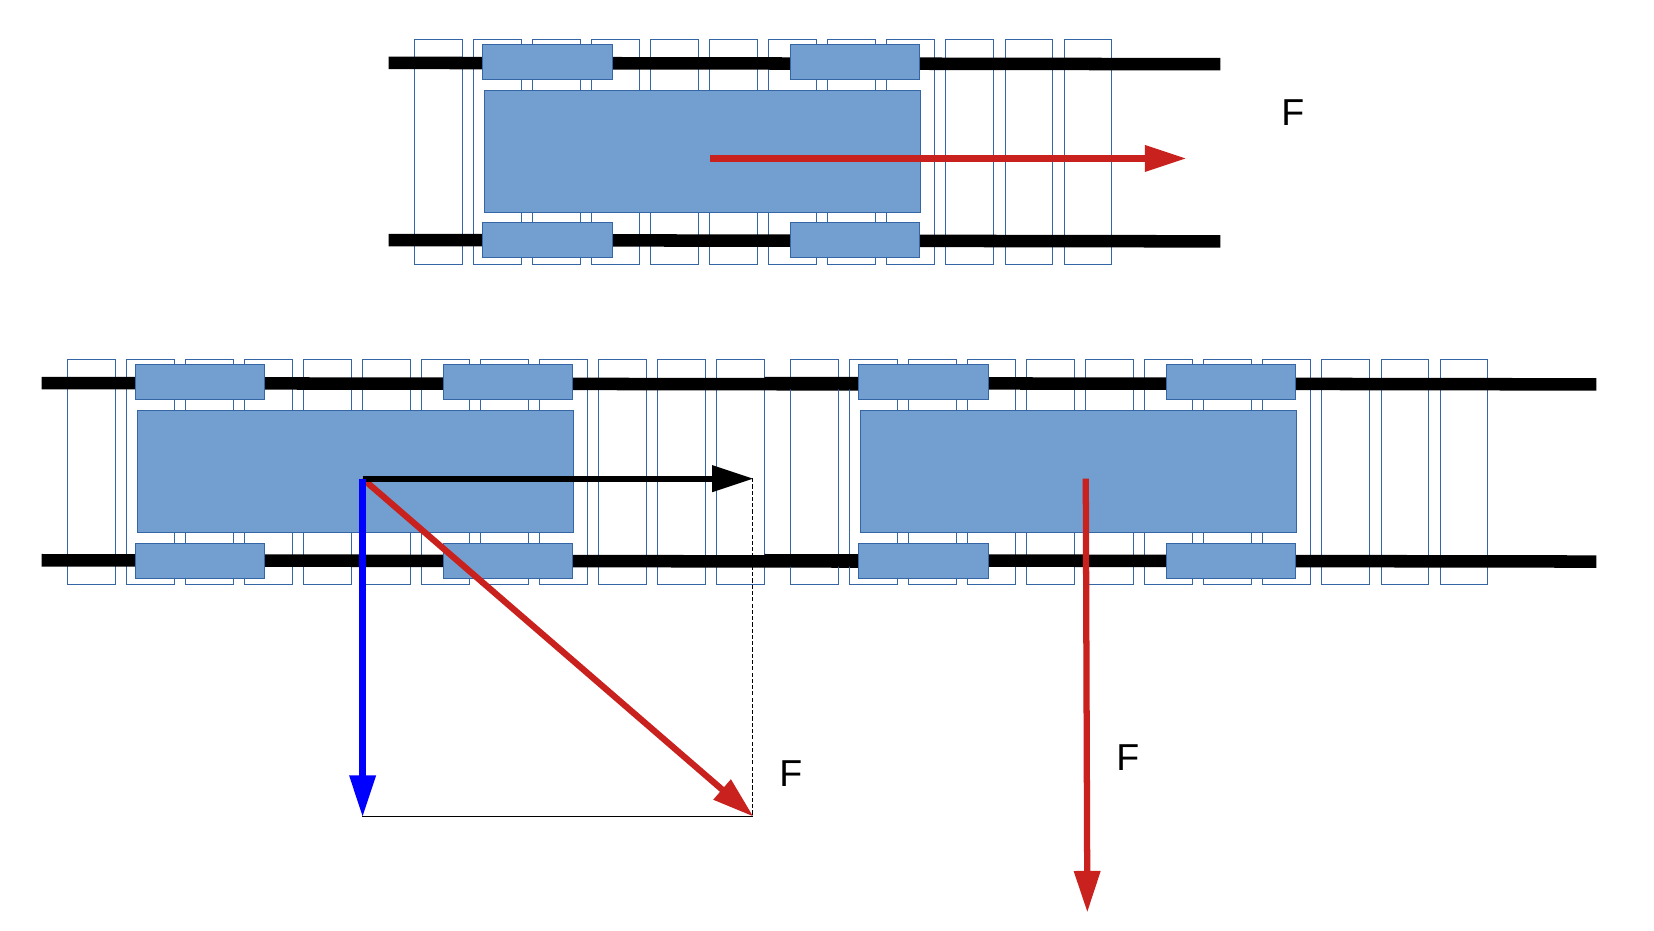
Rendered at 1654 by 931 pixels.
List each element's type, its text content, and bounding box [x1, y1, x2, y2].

text_box [858, 543, 989, 579]
text_box [482, 44, 613, 80]
text_box [373, 482, 574, 533]
text_box [790, 44, 920, 80]
text_box [790, 222, 920, 258]
text_box [443, 364, 573, 400]
text_box [137, 410, 574, 533]
text_box [443, 543, 573, 579]
text_box F [1101, 729, 1155, 787]
text_box [482, 222, 613, 258]
text_box [1166, 364, 1296, 400]
text_box [443, 554, 472, 579]
text_box F [1266, 83, 1320, 141]
text_box [860, 410, 1297, 533]
text_box [1166, 543, 1296, 579]
text_box F [764, 744, 818, 802]
text_box [135, 364, 265, 400]
text_box [484, 90, 921, 213]
text_box [135, 543, 265, 579]
text_box [366, 487, 419, 533]
text_box [858, 364, 989, 400]
